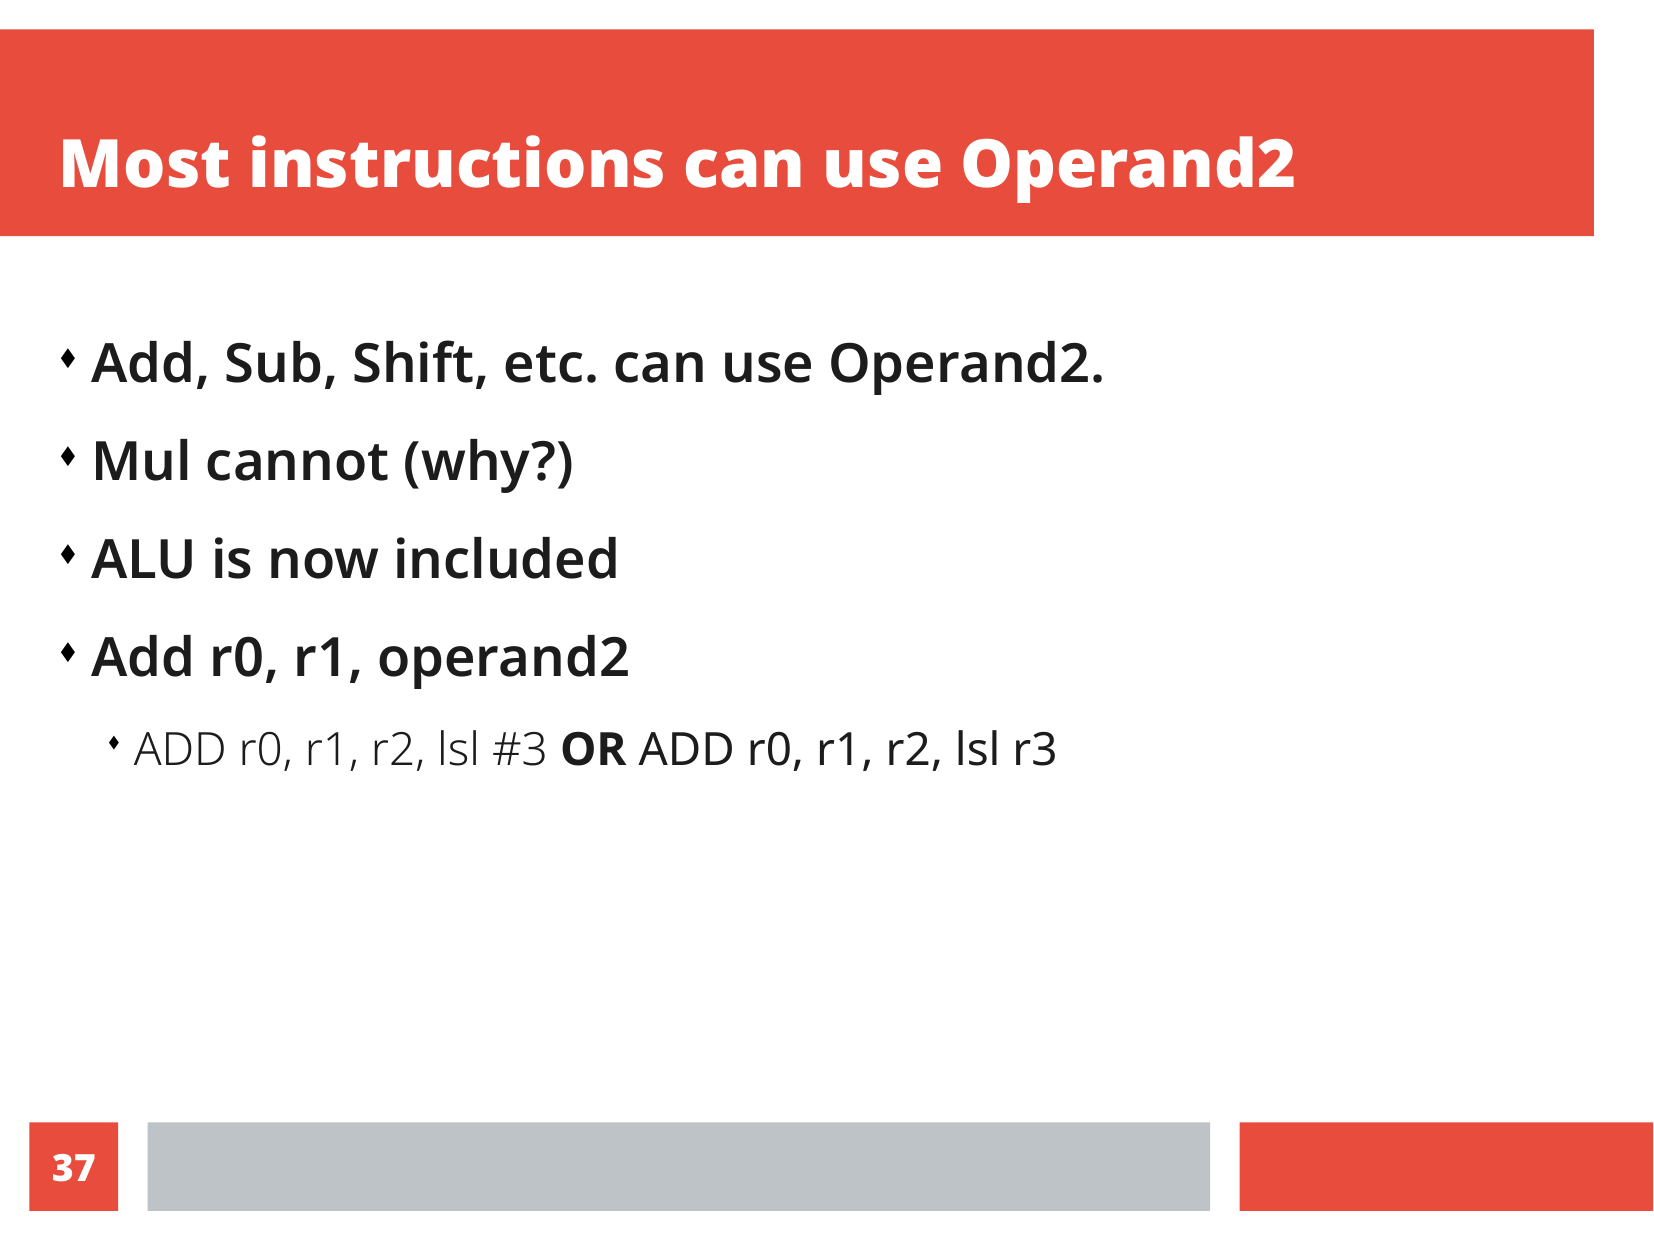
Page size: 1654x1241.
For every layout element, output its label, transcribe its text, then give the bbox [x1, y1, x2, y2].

list Add, Sub, Shift, etc. can use Operand2. Mul cannot (why?) ALU is now included Add r0, r1, operand2 ADD r0, r1, r2, lsl #3 OR ADD r0, r1, r2, lsl r3 [58, 324, 1565, 1093]
title Most instructions can use Operand2 [58, 59, 1594, 207]
